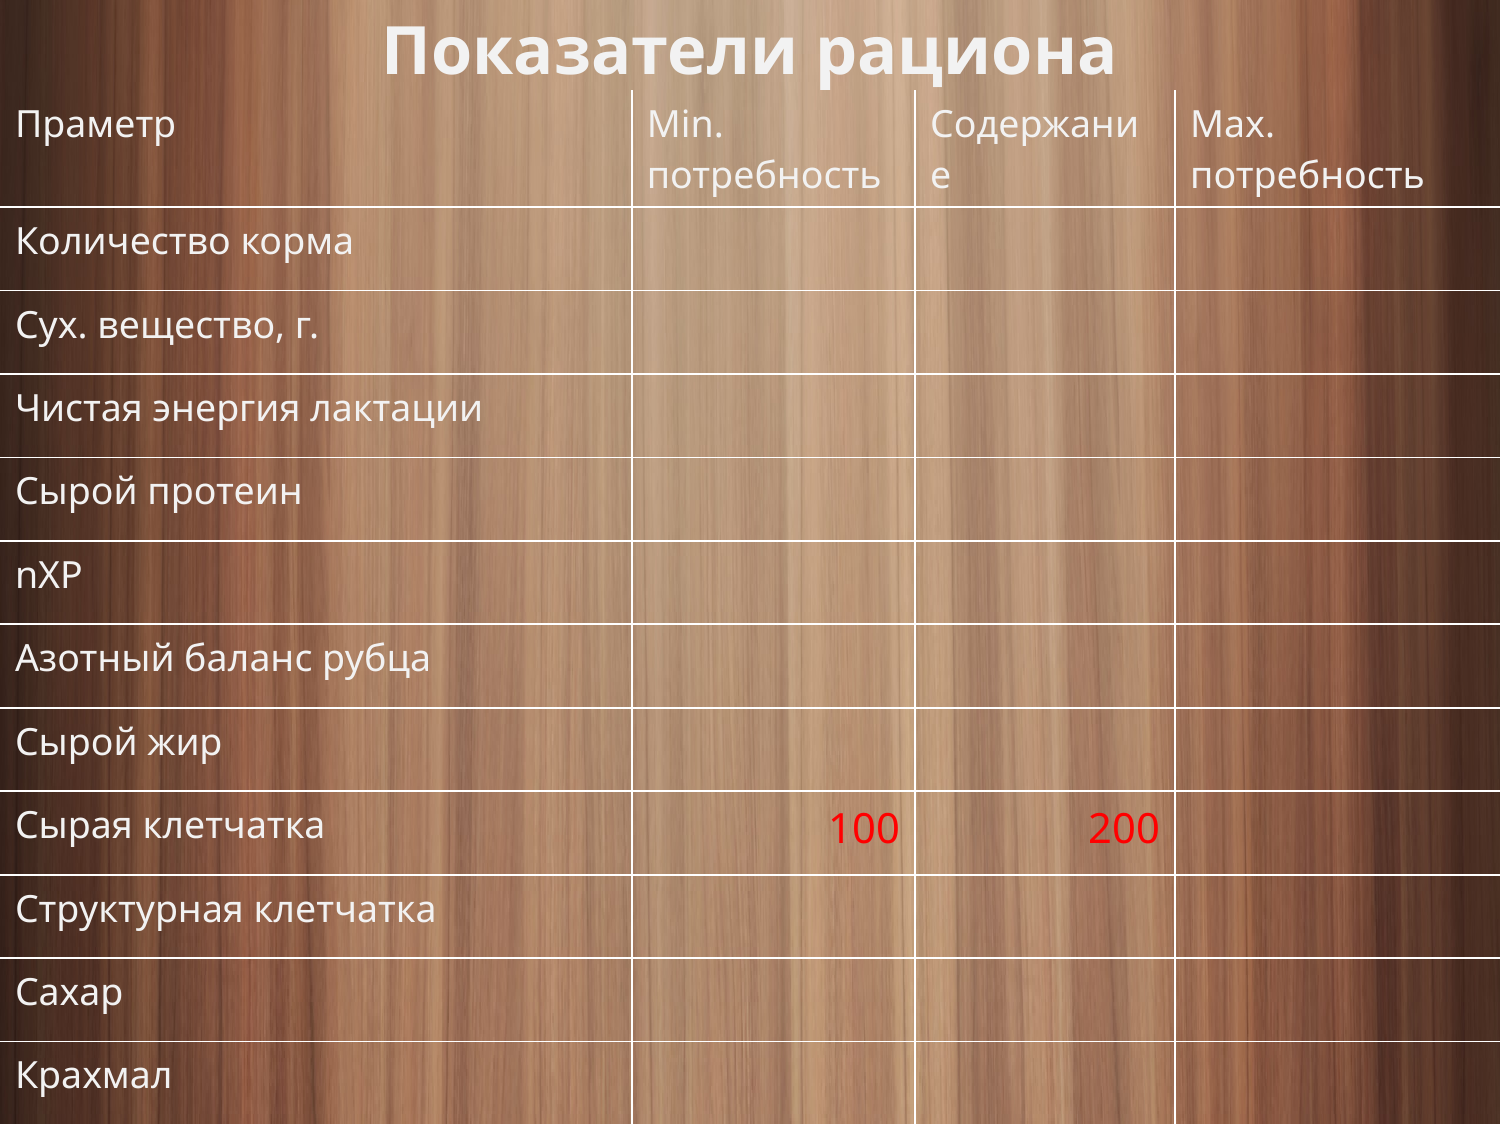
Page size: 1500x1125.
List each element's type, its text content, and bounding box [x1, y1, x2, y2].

table_cell Количество корма [0, 208, 631, 290]
table_cell [1176, 542, 1500, 623]
table_cell [633, 1042, 914, 1124]
table_cell Азотный баланс рубца [0, 625, 631, 707]
table_cell Сырая клетчатка [0, 792, 631, 874]
table_cell [1176, 1042, 1500, 1124]
table_cell [916, 709, 1174, 790]
table_cell Крахмал [0, 1042, 631, 1124]
table_cell 100 [633, 792, 914, 874]
table_cell [633, 709, 914, 790]
table_cell [633, 208, 914, 290]
table_cell [1176, 458, 1500, 540]
table_cell Сырой протеин [0, 458, 631, 540]
table_header Max. потребность [1176, 90, 1500, 206]
table_cell [916, 876, 1174, 957]
table_cell [1176, 959, 1500, 1041]
table_cell 200 [916, 792, 1174, 874]
table_cell [633, 291, 914, 373]
table_cell [916, 959, 1174, 1041]
table_cell [916, 291, 1174, 373]
table_cell [633, 458, 914, 540]
table_cell [1176, 792, 1500, 874]
subtitle Показатели рациона [0, 0, 1500, 90]
table_cell [633, 375, 914, 457]
table_cell [633, 542, 914, 623]
table_cell [916, 458, 1174, 540]
table_cell [1176, 709, 1500, 790]
table_cell [1176, 375, 1500, 457]
table_cell [1176, 208, 1500, 290]
table_cell Сырой жир [0, 709, 631, 790]
table_cell [633, 625, 914, 707]
table_cell [1176, 876, 1500, 957]
table_cell [916, 542, 1174, 623]
table_cell [1176, 291, 1500, 373]
table_cell Чистая энергия лактации [0, 375, 631, 457]
table_cell Сух. вещество, г. [0, 291, 631, 373]
table_cell [1176, 625, 1500, 707]
table_cell Сахар [0, 959, 631, 1041]
table_cell [916, 625, 1174, 707]
table_header Праметр [0, 90, 631, 206]
table_cell Структурная клетчатка [0, 876, 631, 957]
table_header Содержание [916, 90, 1174, 206]
table_header Min. потребность [633, 90, 914, 206]
table_cell [633, 959, 914, 1041]
table_cell [633, 876, 914, 957]
table_cell [916, 208, 1174, 290]
table_cell nXP [0, 542, 631, 623]
table_cell [916, 375, 1174, 457]
table_cell [916, 1042, 1174, 1124]
